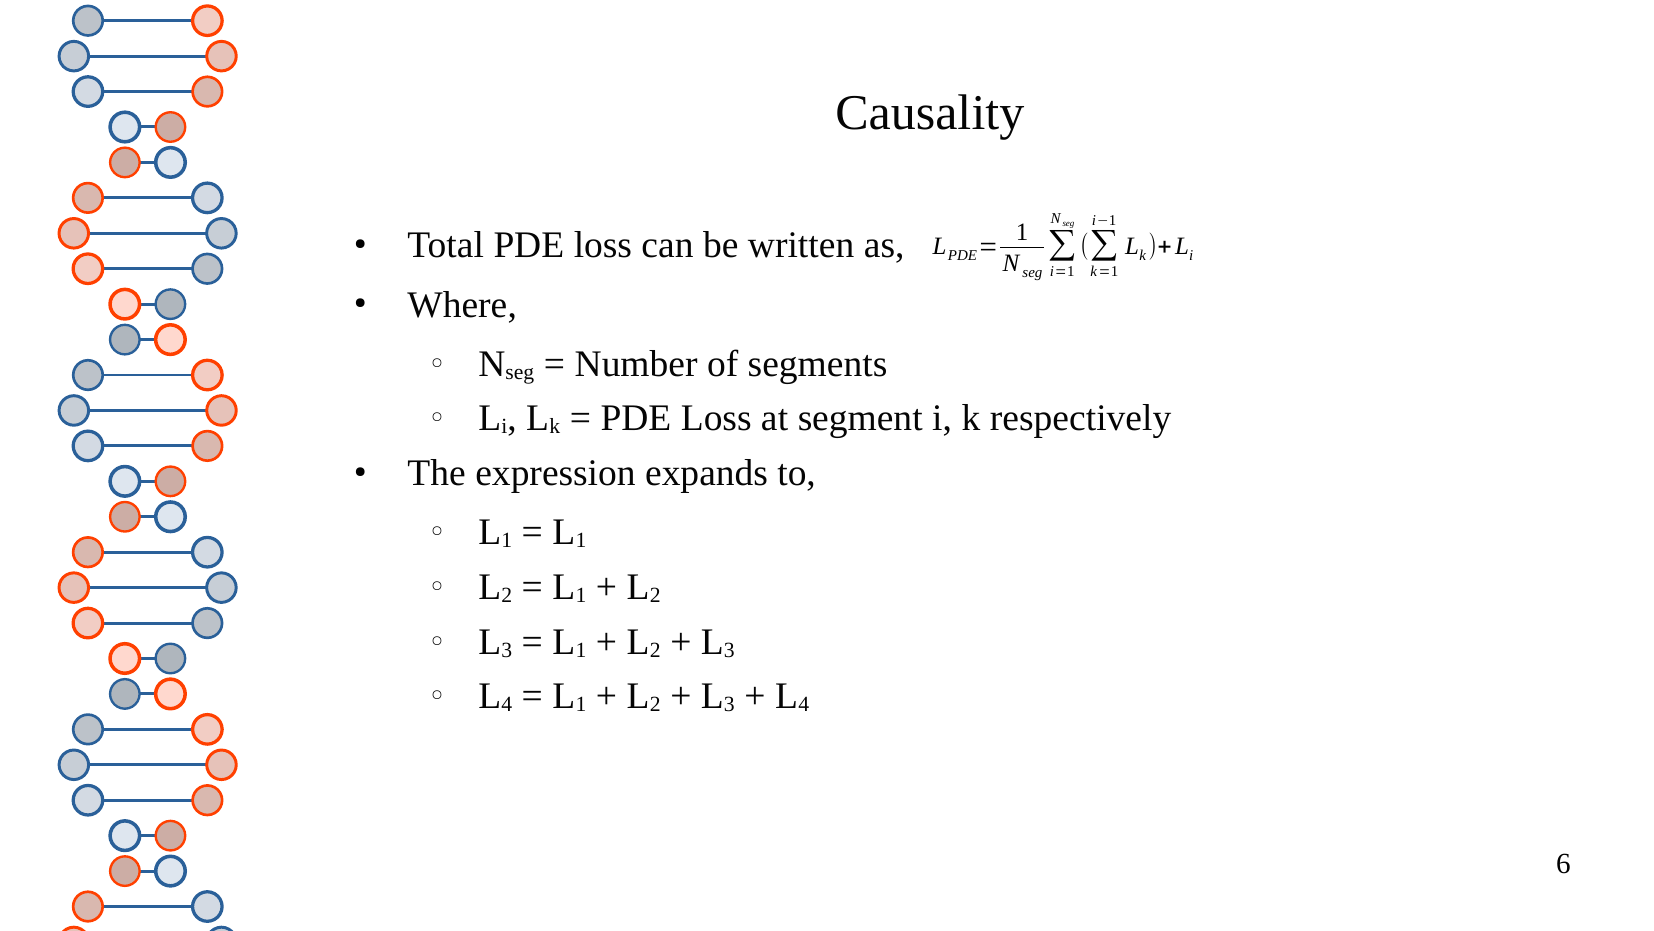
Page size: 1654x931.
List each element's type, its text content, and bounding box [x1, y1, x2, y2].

chart [931, 210, 1194, 281]
title Causality [265, 35, 1595, 189]
list Total PDE loss can be written as, Where, Nseg = Number of segments Li, Lk = PDE Loss at segment i, k respectively The expression expands to, L1 = L1 L2 = L1 + L2 L3 = L1 + L2 + L3 L4 = L1 + L2 + L3 + L4 [265, 224, 1595, 764]
